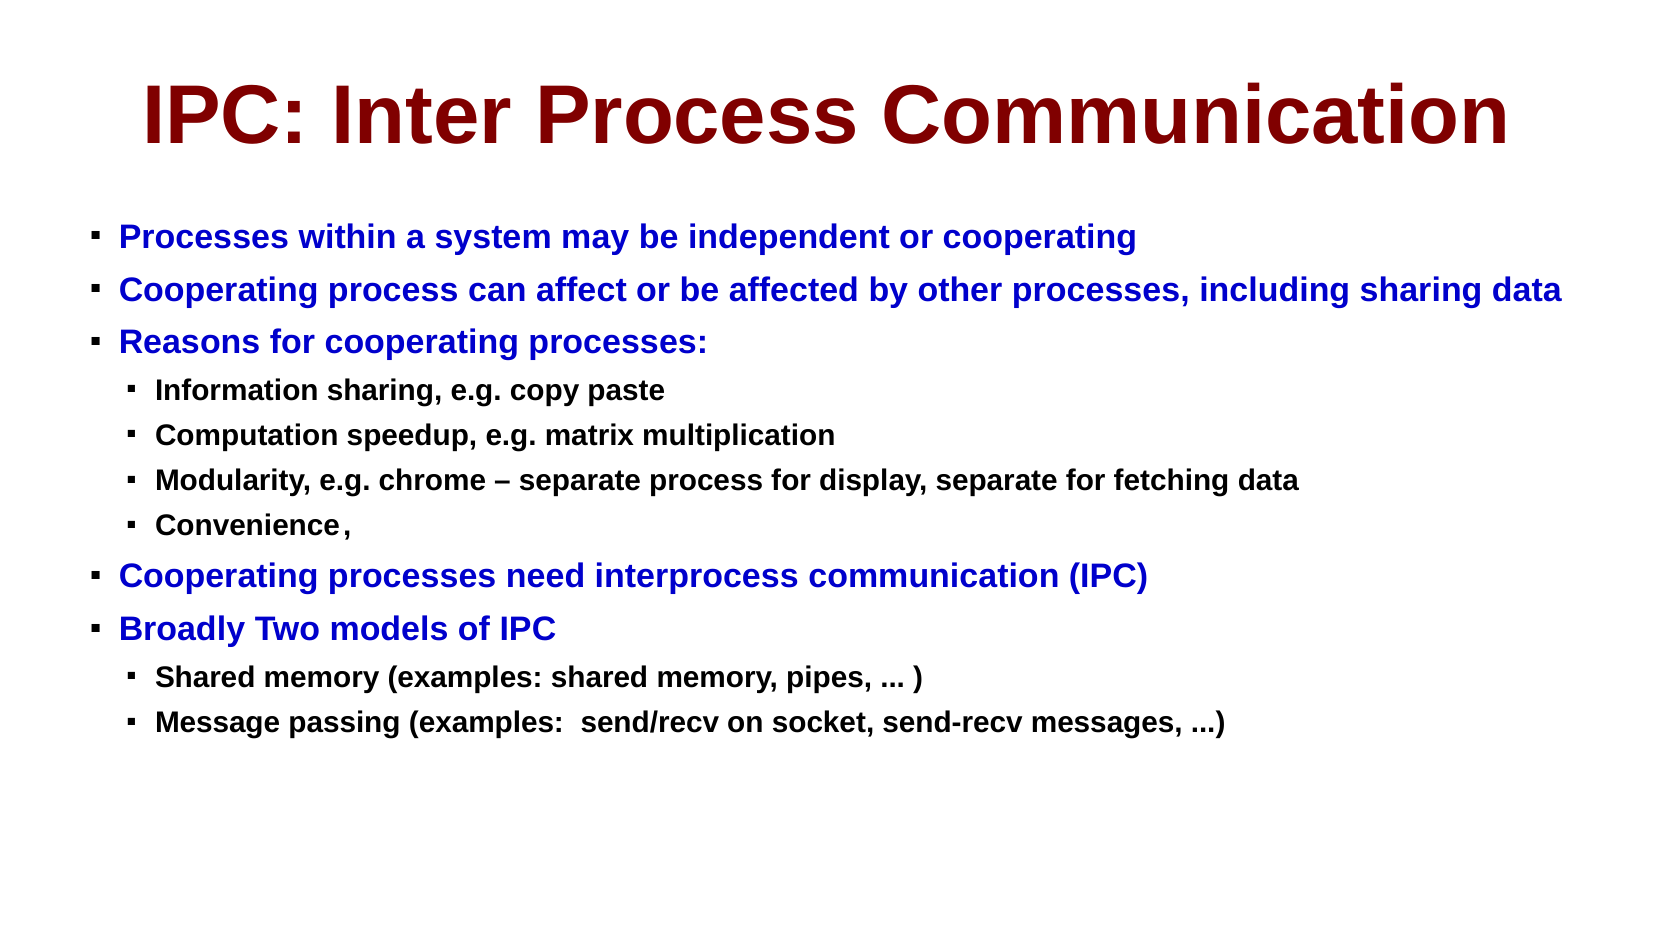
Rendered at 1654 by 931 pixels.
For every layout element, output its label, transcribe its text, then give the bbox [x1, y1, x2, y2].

title IPC: Inter Process Communication [82, 37, 1571, 193]
list Processes within a system may be independent or cooperating Cooperating process can affect or be affected by other processes, including sharing data Reasons for cooperating processes: Information sharing, e.g. copy paste Computation speedup, e.g. matrix multiplication Modularity, e.g. chrome – separate process for display, separate for fetching data Convenience , Cooperating processes need interprocess communication (IPC) Broadly Two models of IPC Shared memory (examples: shared memory, pipes, ... ) Message passing (examples: send/recv on socket, send-recv messages, ...) [82, 217, 1571, 757]
